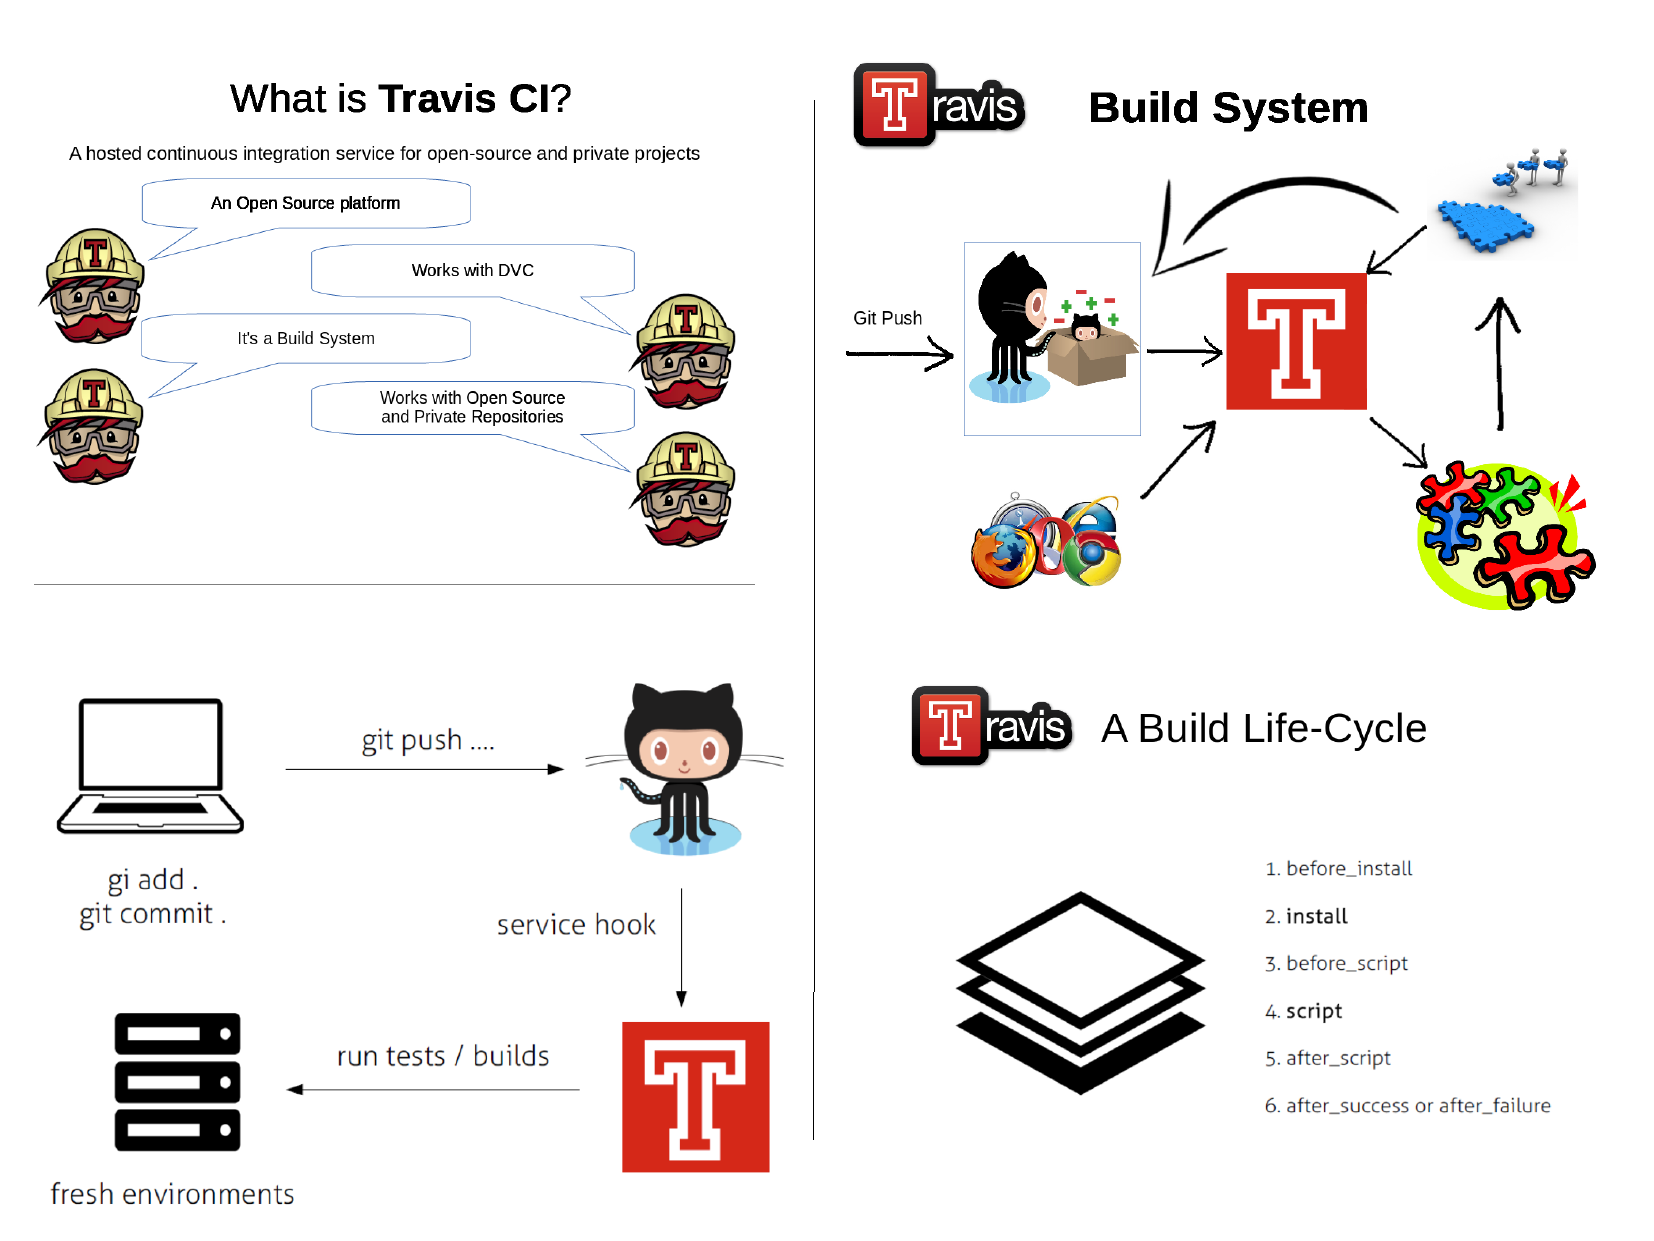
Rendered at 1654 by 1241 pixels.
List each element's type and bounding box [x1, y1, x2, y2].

picture [11, 649, 814, 1231]
picture [831, 35, 1622, 632]
picture [892, 679, 1630, 1220]
picture [34, 29, 755, 585]
